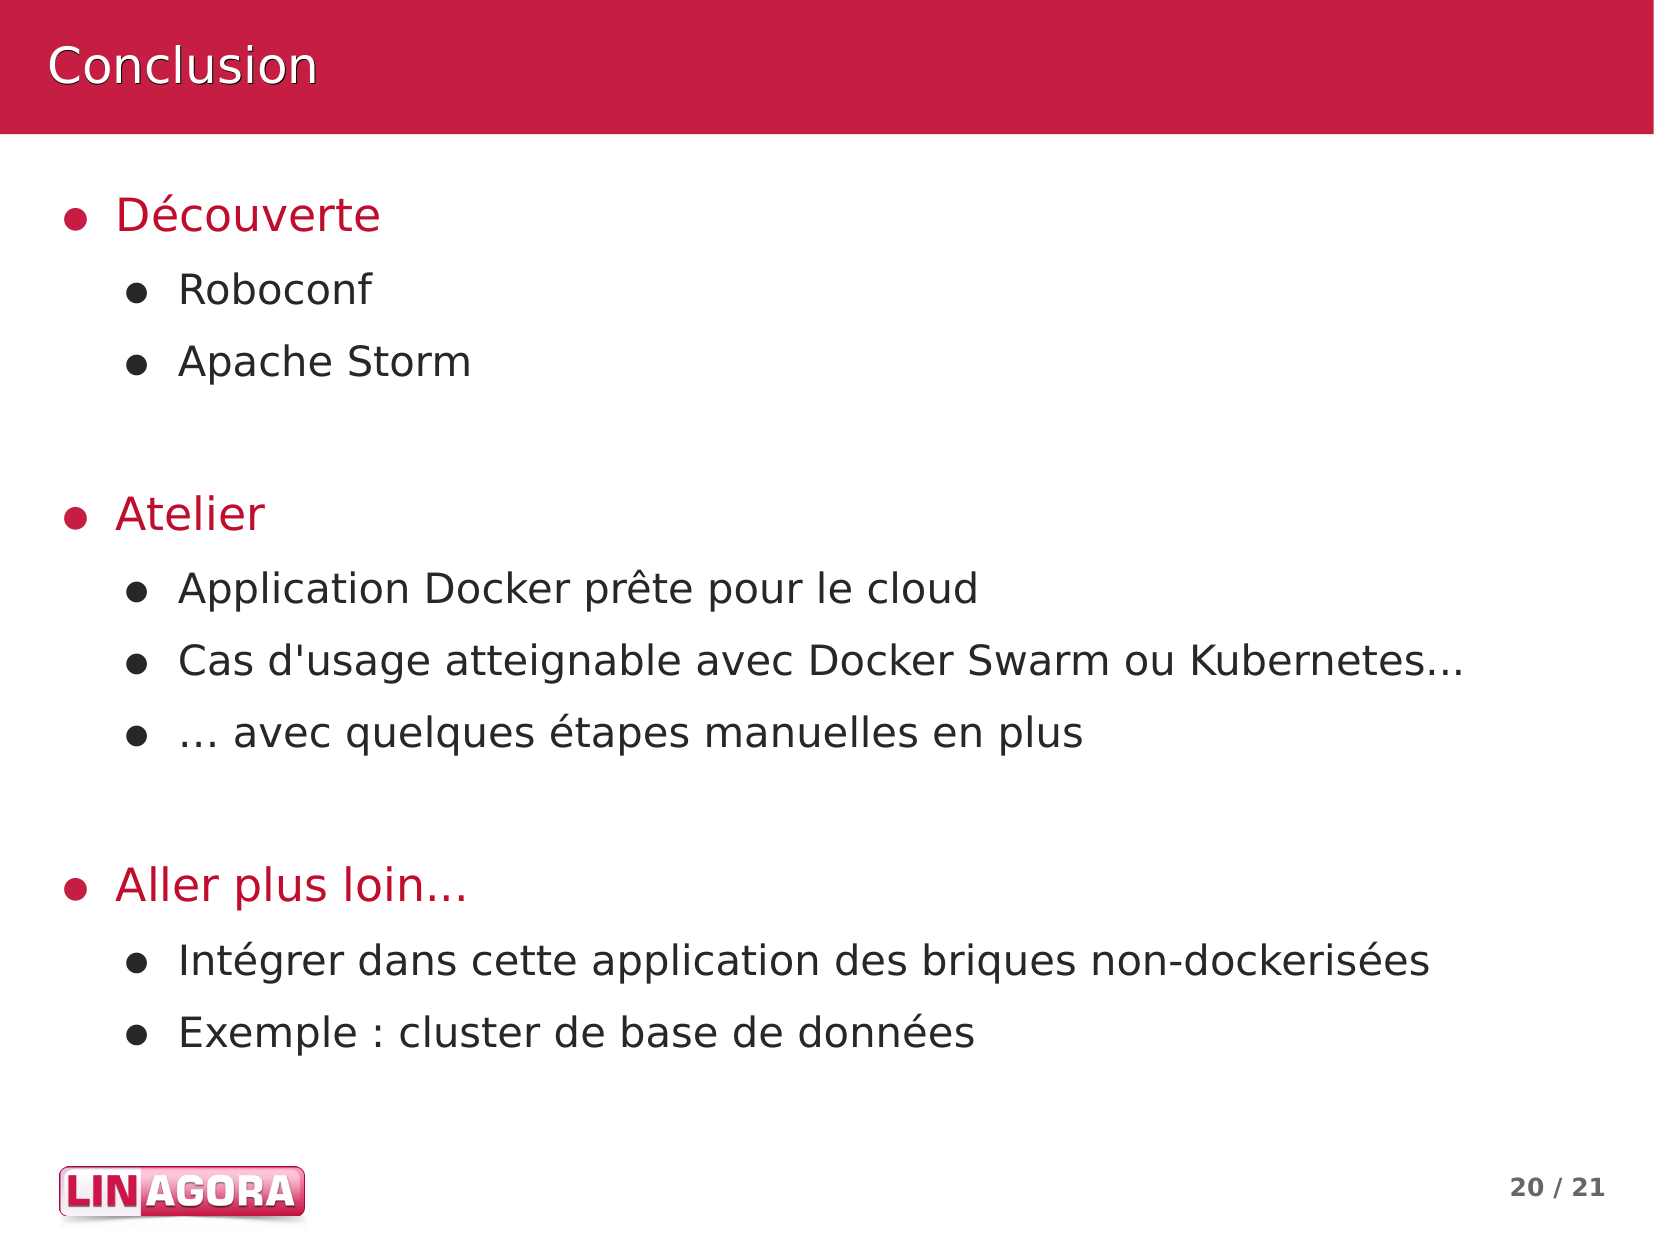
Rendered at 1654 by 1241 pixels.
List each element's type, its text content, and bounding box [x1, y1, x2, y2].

picture [59, 1166, 308, 1229]
title Conclusion [47, 7, 1624, 126]
list Découverte Roboconf Apache Storm Atelier Application Docker prête pour le cloud Cas d'usage atteignable avec Docker Swarm ou Kubernetes... … avec quelques étapes manuelles en plus Aller plus loin... Intégrer dans cette application des briques non-dockerisées Exemple : cluster de base de données [45, 188, 1606, 1134]
